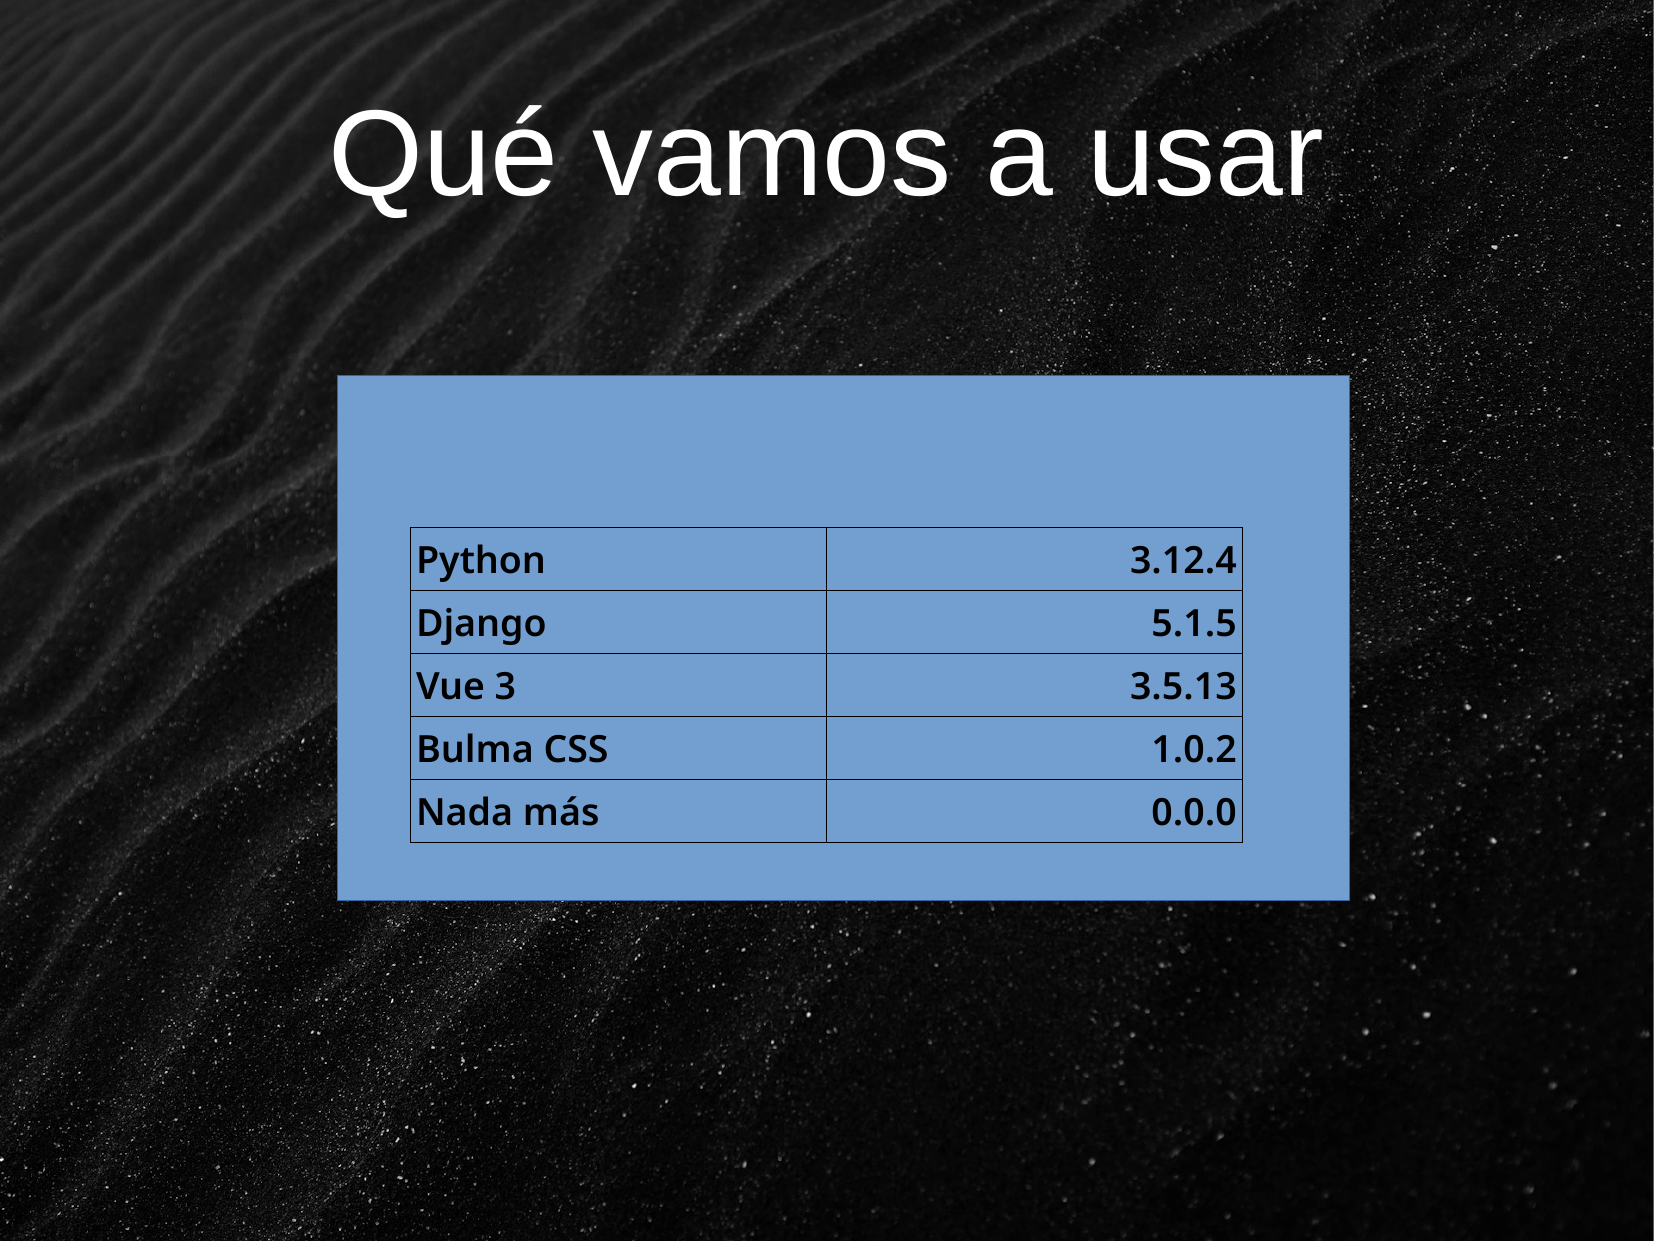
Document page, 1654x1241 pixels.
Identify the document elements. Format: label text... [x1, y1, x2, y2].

table_cell Bulma CSS [411, 717, 826, 779]
picture [0, 0, 1654, 1241]
title Qué vamos a usar [82, 49, 1571, 257]
table_cell 5.1.5 [827, 591, 1242, 653]
table_cell 1.0.2 [827, 717, 1242, 779]
table_cell Vue 3 [411, 654, 826, 716]
table_header 3.12.4 [827, 528, 1242, 590]
table_cell 0.0.0 [827, 780, 1242, 842]
text_box [337, 375, 1350, 901]
table_cell Django [411, 591, 826, 653]
table_cell Nada más [411, 780, 826, 842]
table_header Python [411, 528, 826, 590]
table_cell 3.5.13 [827, 654, 1242, 716]
